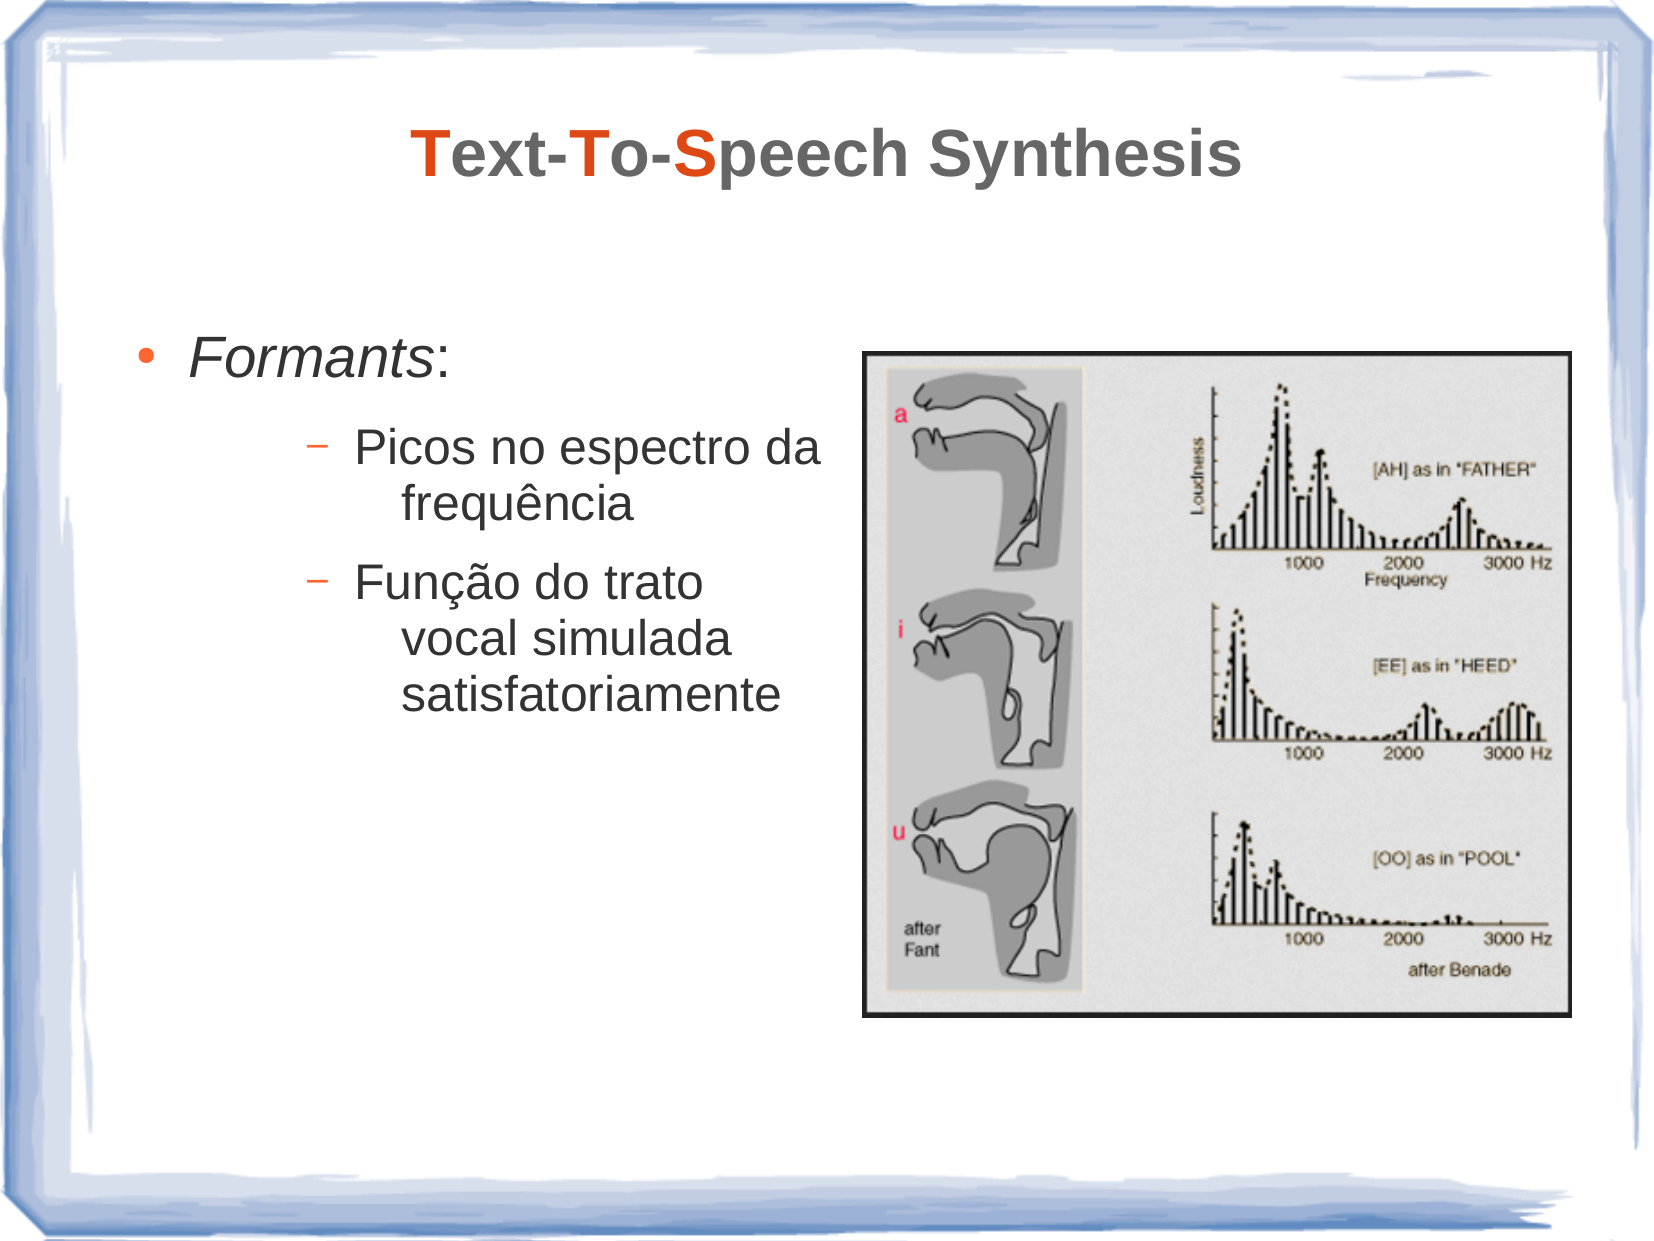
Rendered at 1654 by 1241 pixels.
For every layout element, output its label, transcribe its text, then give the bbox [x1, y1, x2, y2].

picture [0, 0, 1654, 1241]
list Formants: Picos no espectro da frequência Função do trato vocal simulada satisfatoriamente [118, 324, 827, 1045]
title Text-To-Speech Synthesis [82, 49, 1571, 257]
